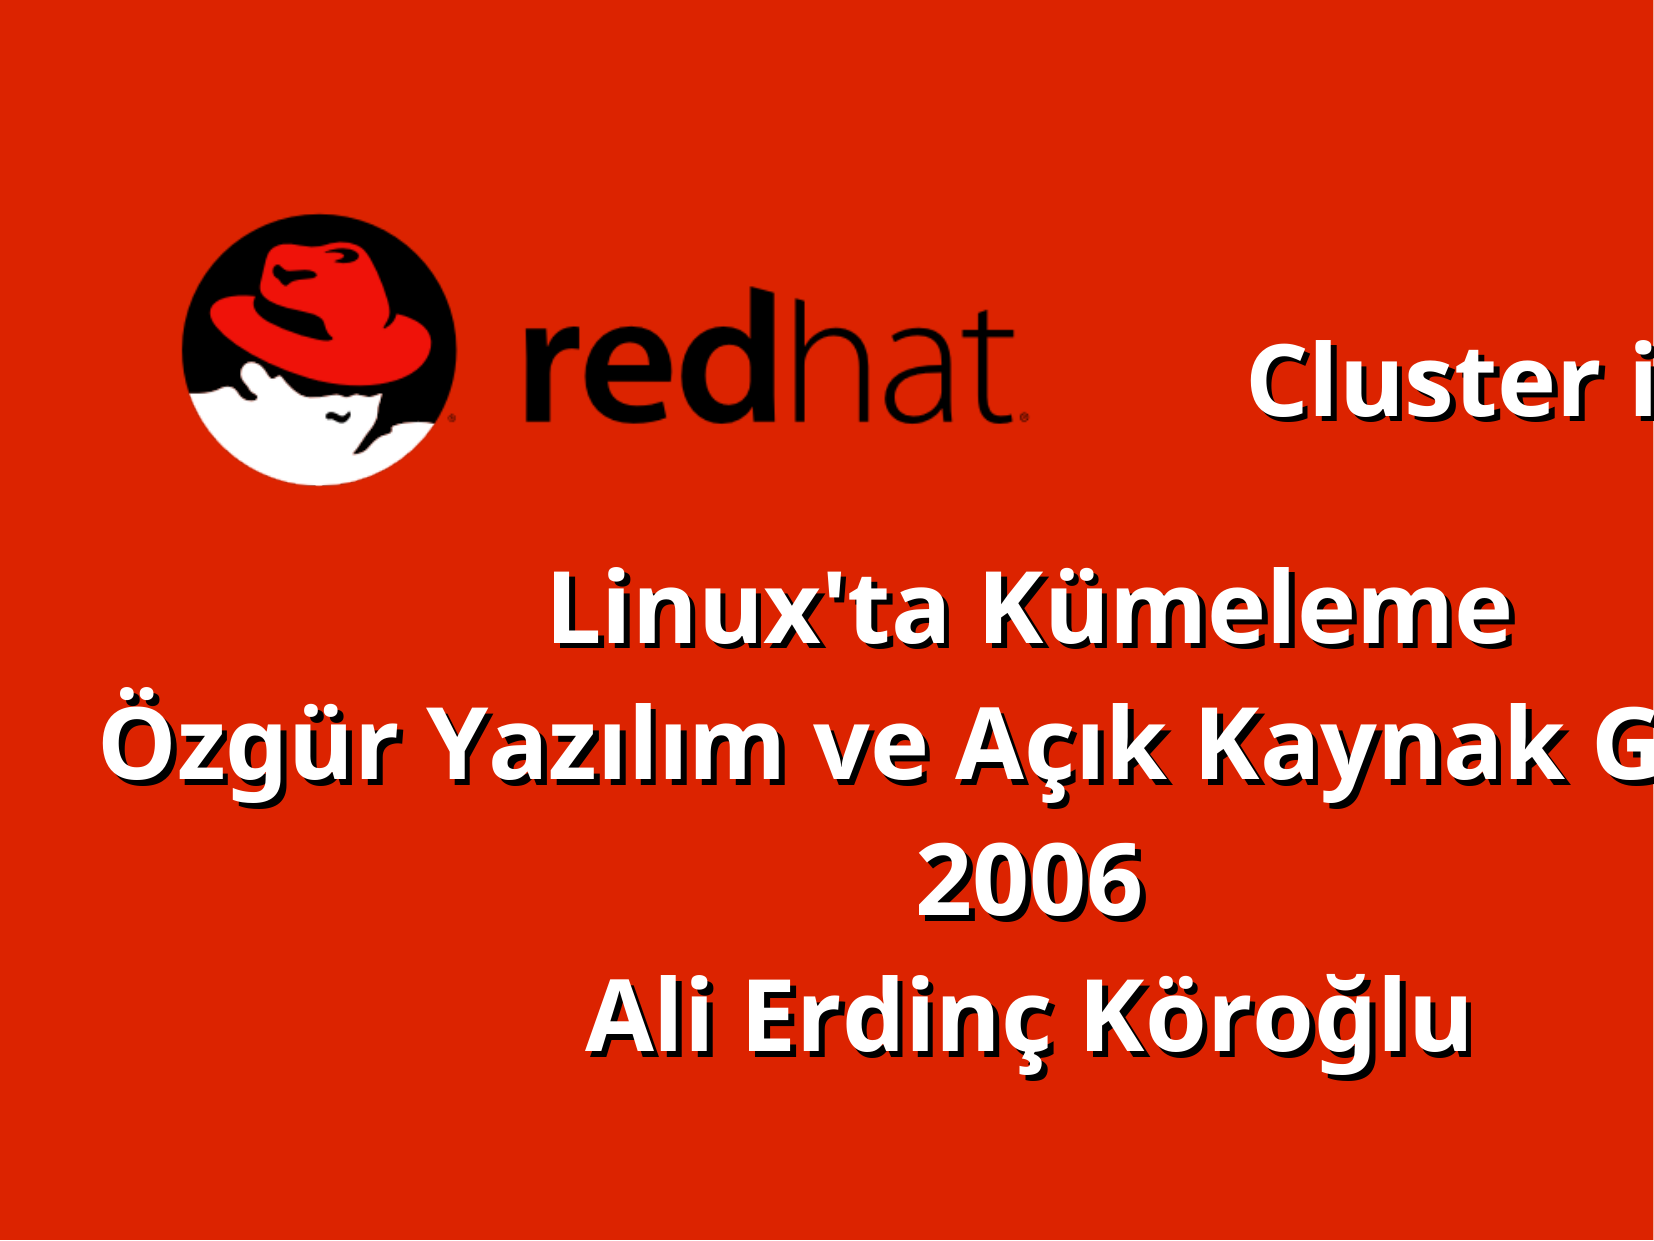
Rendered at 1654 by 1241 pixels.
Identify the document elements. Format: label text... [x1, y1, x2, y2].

picture [149, 203, 1117, 491]
text_box Cluster ile Linux'ta Kümeleme Özgür Yazılım ve Açık Kaynak Günleri 2006 Ali Erdinç Köroğlu [82, 301, 1654, 976]
